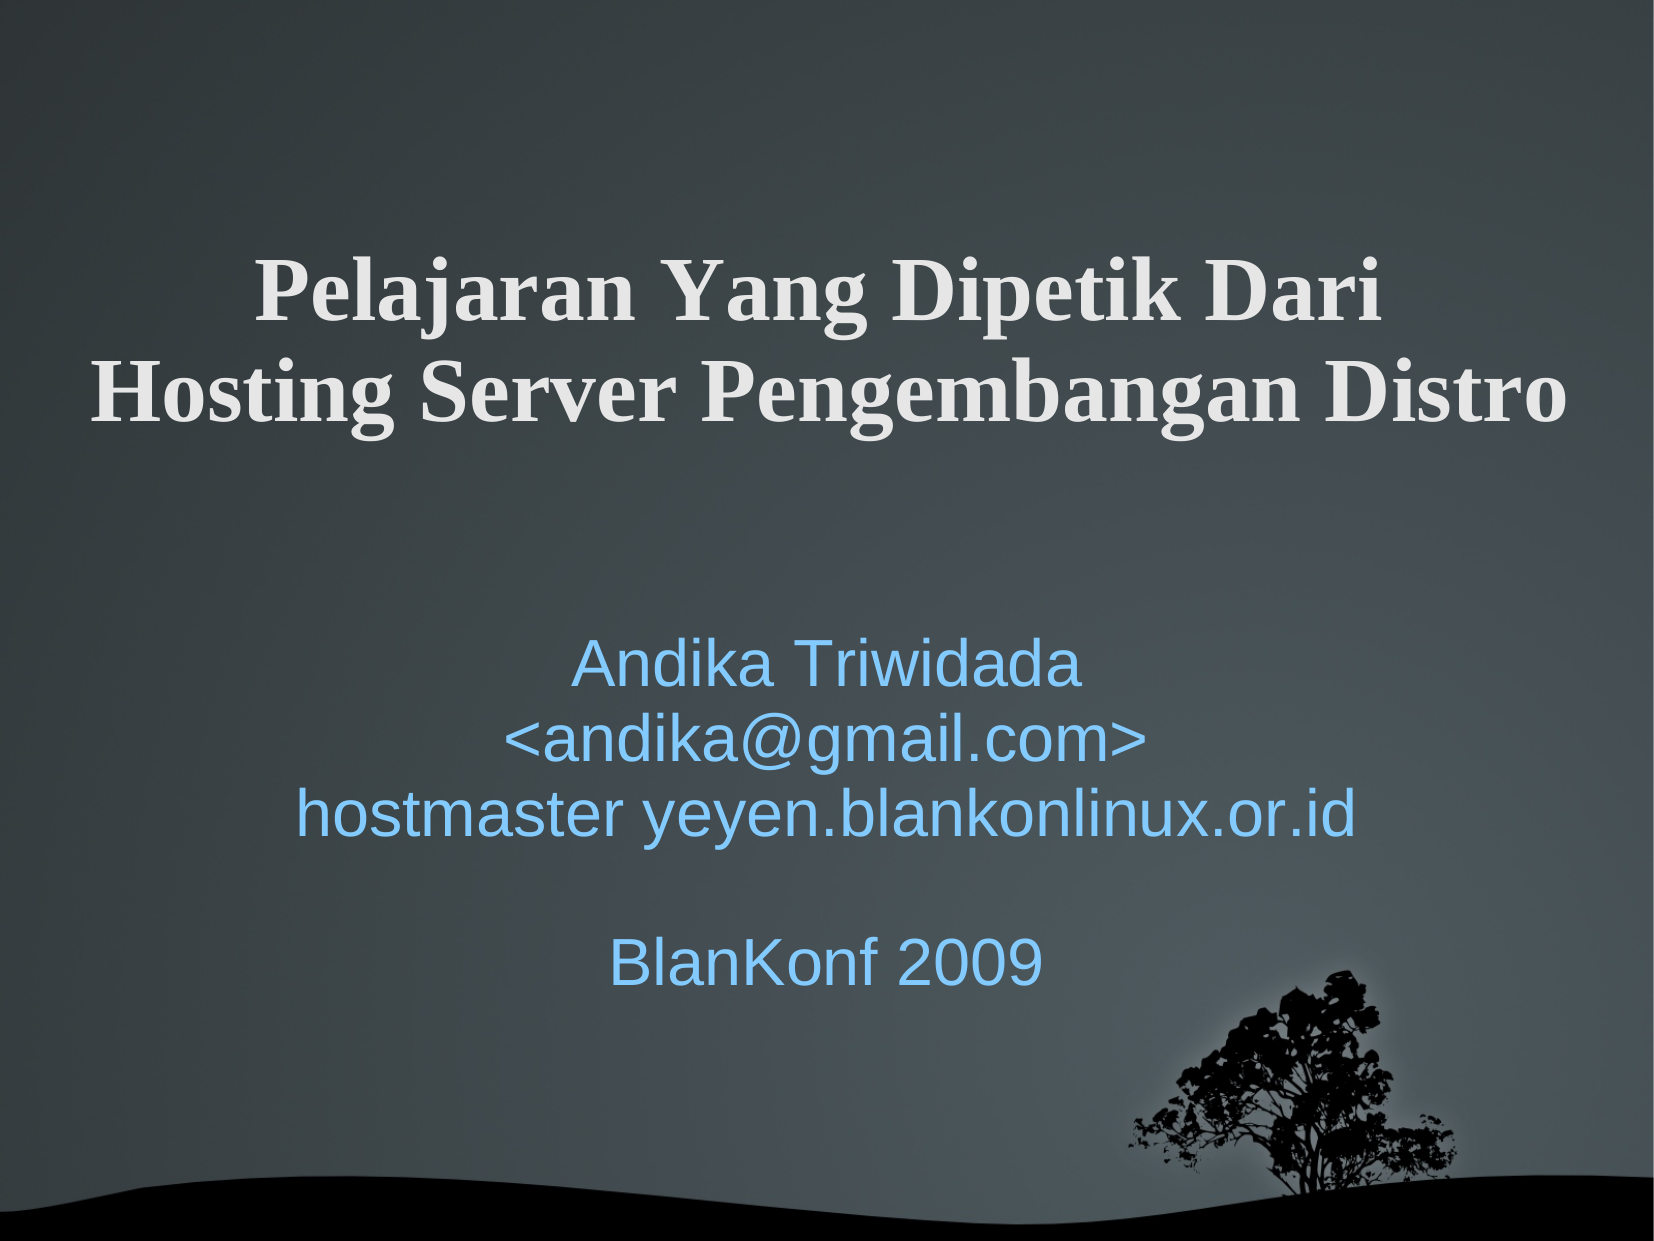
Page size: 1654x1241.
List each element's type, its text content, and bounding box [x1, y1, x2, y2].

title Pelajaran Yang Dipetik Dari Hosting Server Pengembangan Distro [86, 150, 1576, 530]
subtitle Andika Triwidada <andika@gmail.com> hostmaster yeyen.blankonlinux.or.id BlanKonf 2009 [82, 525, 1571, 1102]
picture [0, 0, 1654, 1241]
